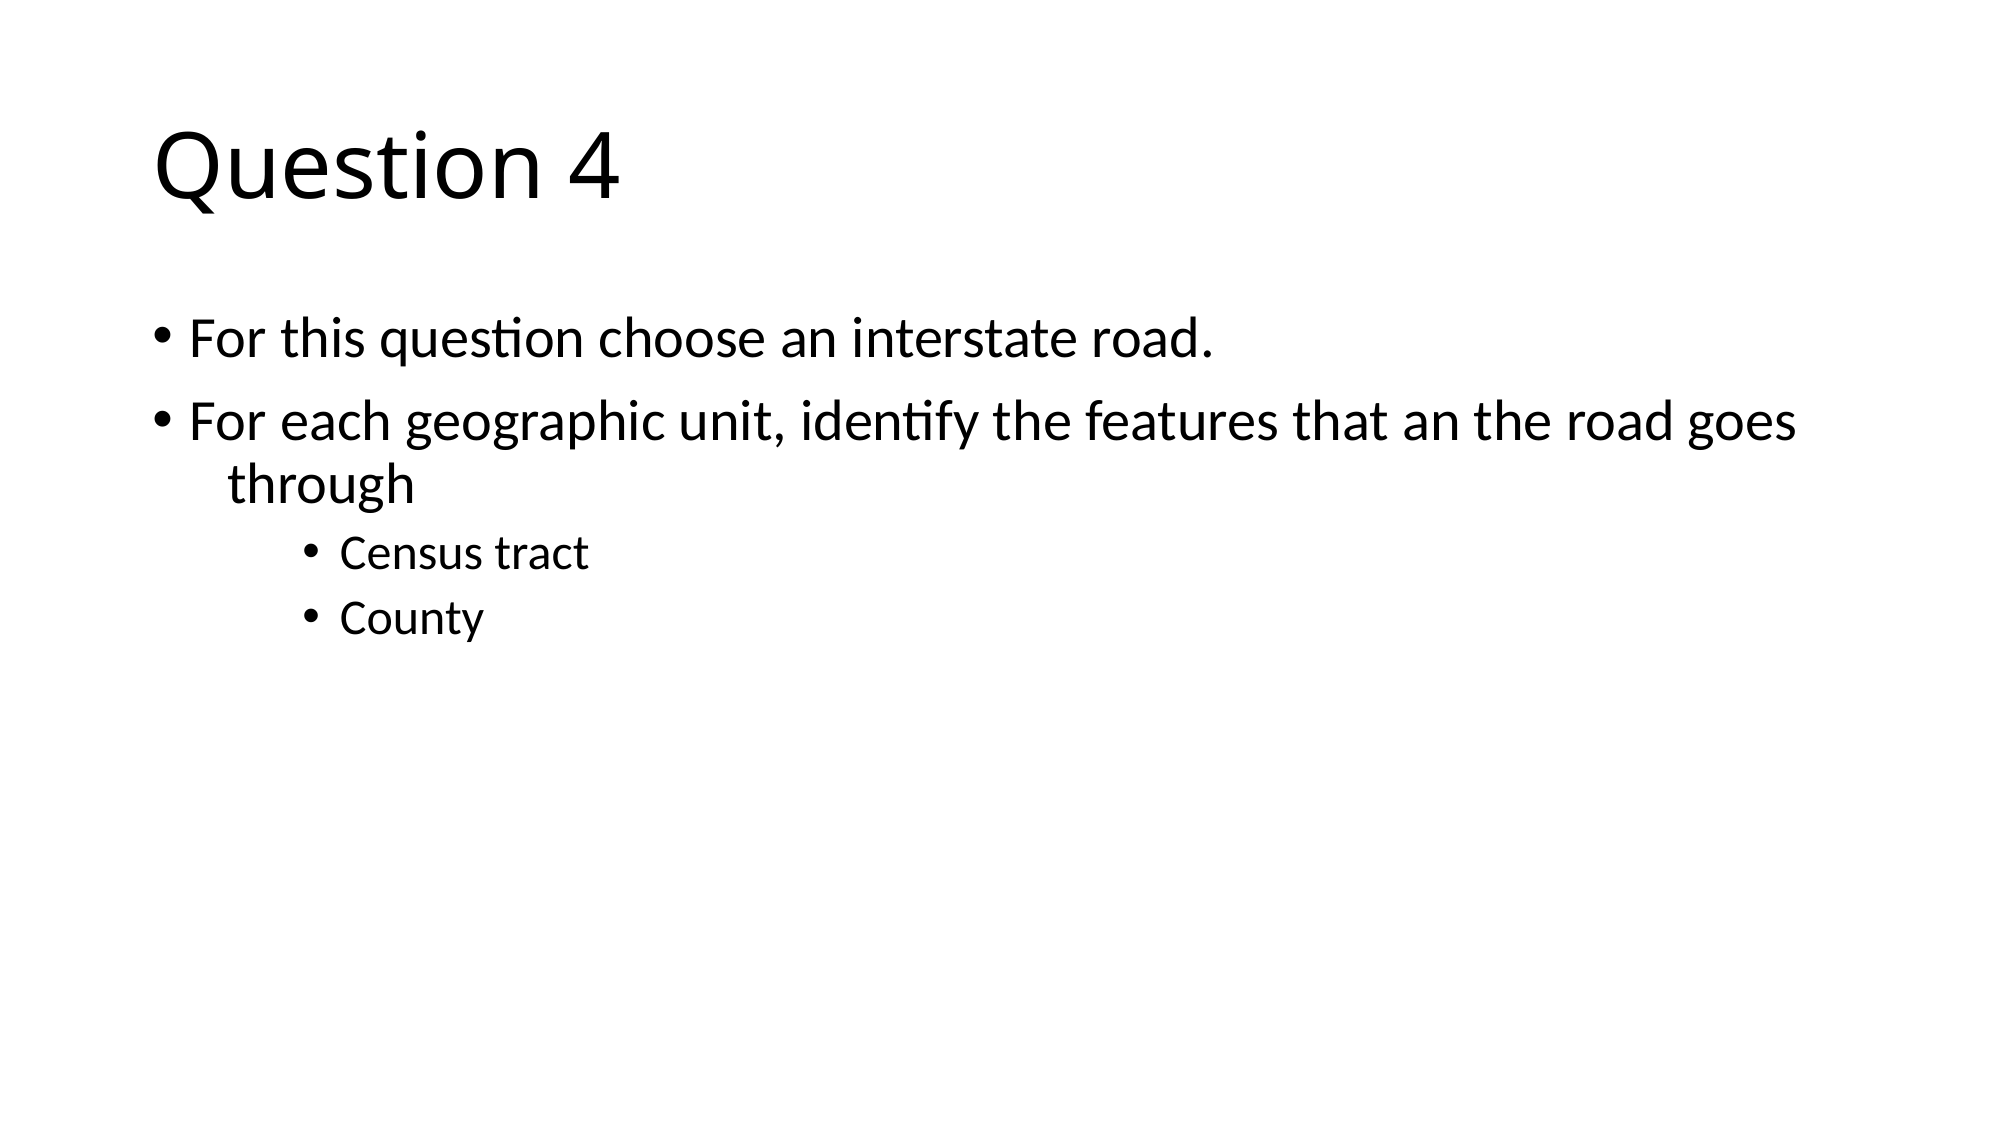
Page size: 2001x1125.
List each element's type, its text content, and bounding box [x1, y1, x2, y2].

list For this question choose an interstate road. For each geographic unit, identify the features that an the road goes through Census tract County [137, 299, 1863, 1014]
title Question 4 [137, 59, 1863, 278]
